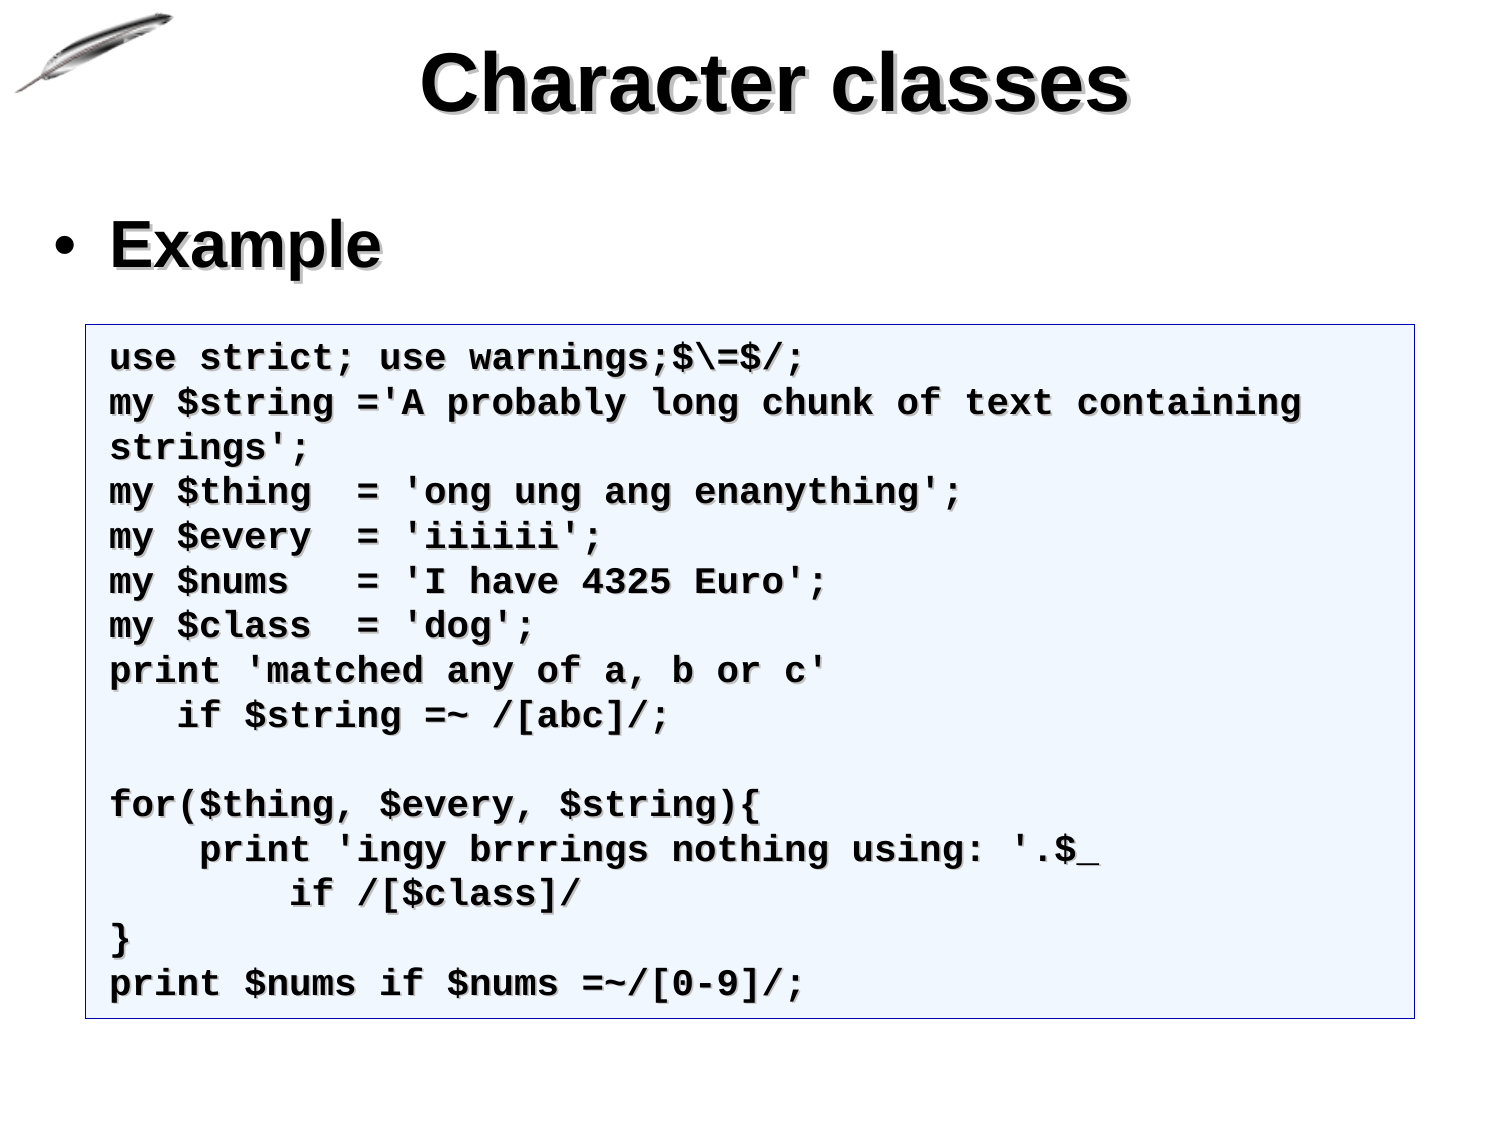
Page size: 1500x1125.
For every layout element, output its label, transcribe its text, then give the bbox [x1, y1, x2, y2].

title Character classes [419, 0, 1459, 176]
text_box use strict; use warnings;$\=$/; my $string ='A probably long chunk of text containing strings'; my $thing = 'ong ung ang enanything'; my $every = 'iiiiii'; my $nums = 'I have 4325 Euro'; my $class = 'dog'; print 'matched any of a, b or c' if $string =~ /[abc]/; for($thing, $every, $string){ print 'ingy brrrings nothing using: '.$_ if /[$class]/ } print $nums if $nums =~/[0-9]/; [85, 324, 1415, 1019]
picture [11, 11, 179, 95]
list Example [53, 207, 1447, 1084]
